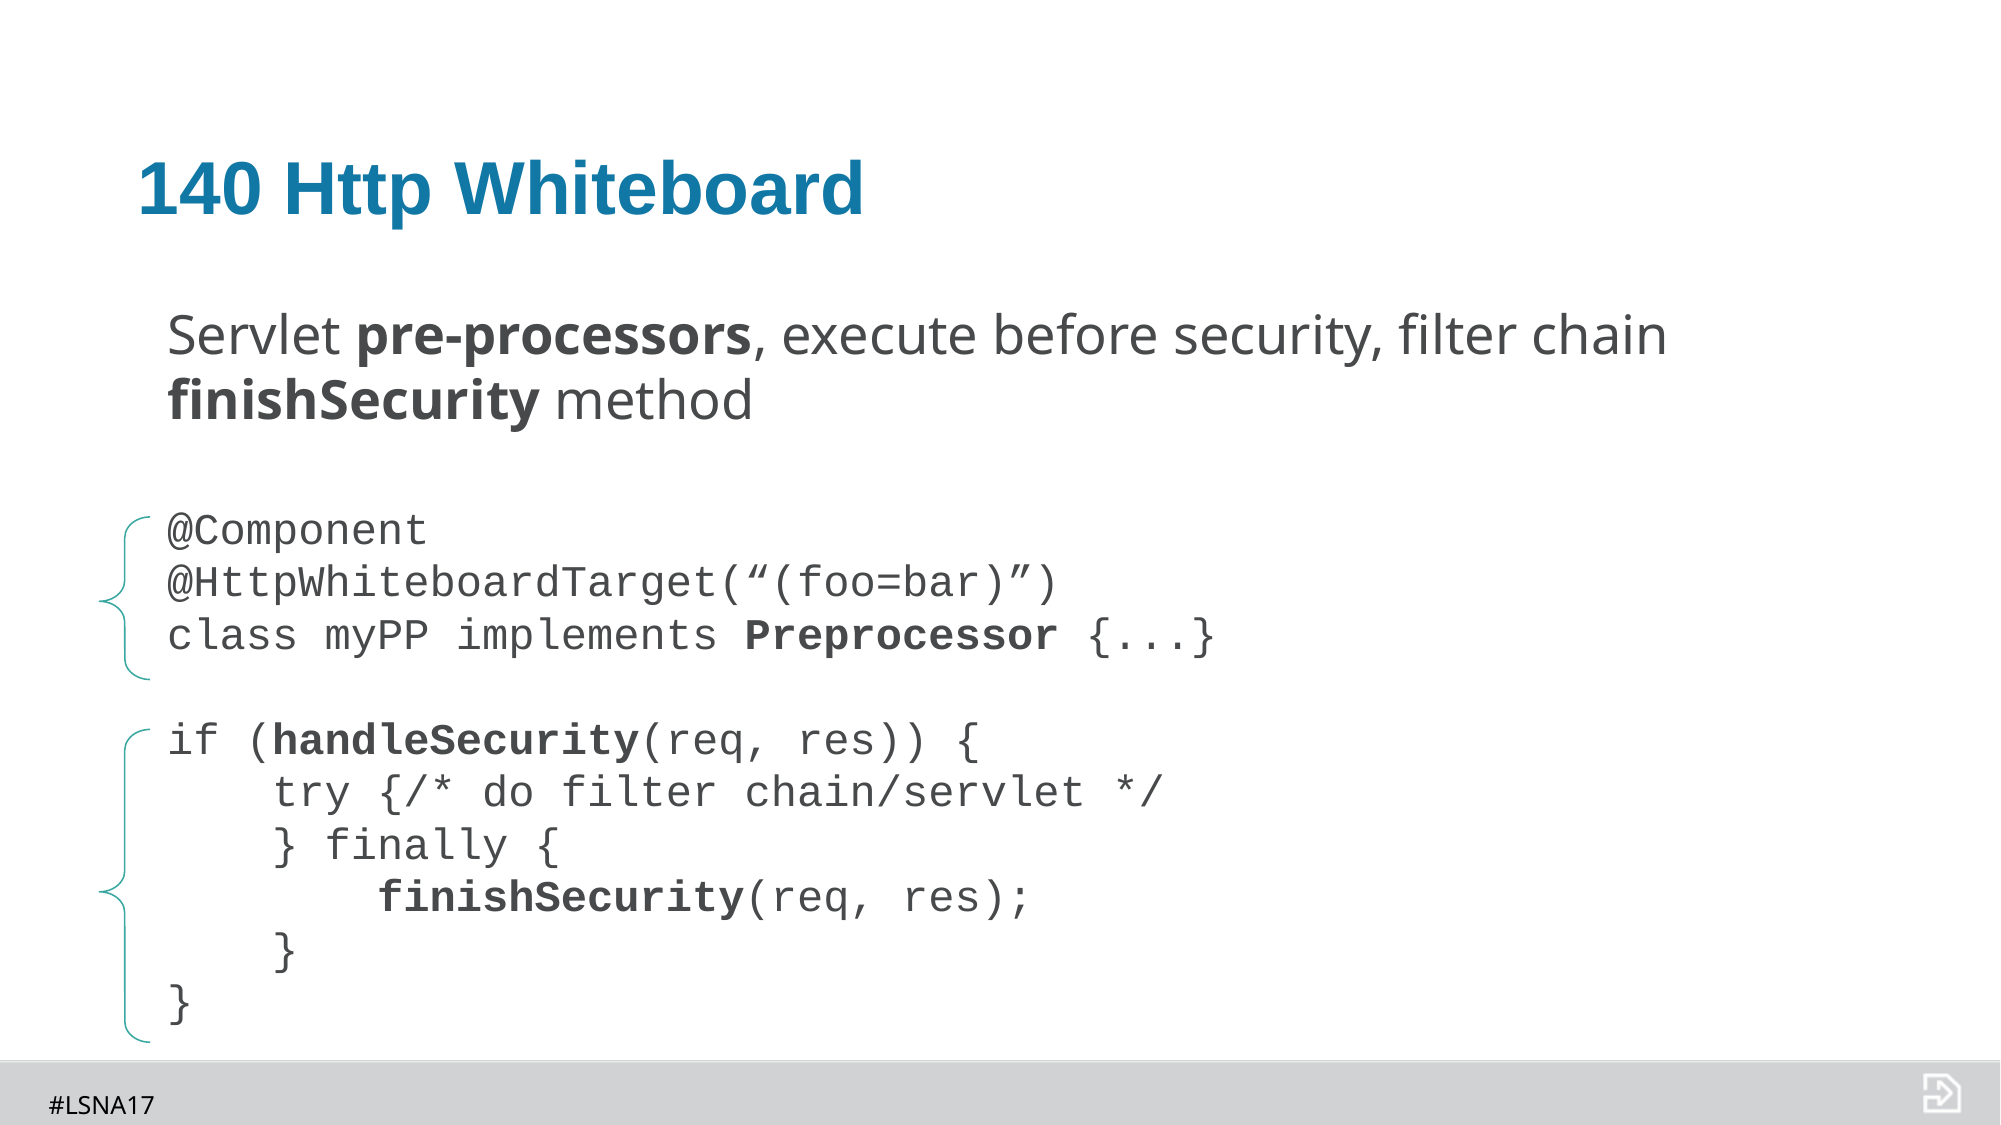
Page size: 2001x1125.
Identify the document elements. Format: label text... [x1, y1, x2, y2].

picture [0, 0, 2001, 1125]
title 140 Http Whiteboard [122, 142, 1600, 227]
list Servlet pre-processors, execute before security, filter chain finishSecurity method @Component @HttpWhiteboardTarget(“(foo=bar)”) class myPP implements Preprocessor {...} if (handleSecurity(req, res)) { try {/* do filter chain/servlet */ } finally { finishSecurity(req, res); } } [122, 285, 1857, 995]
